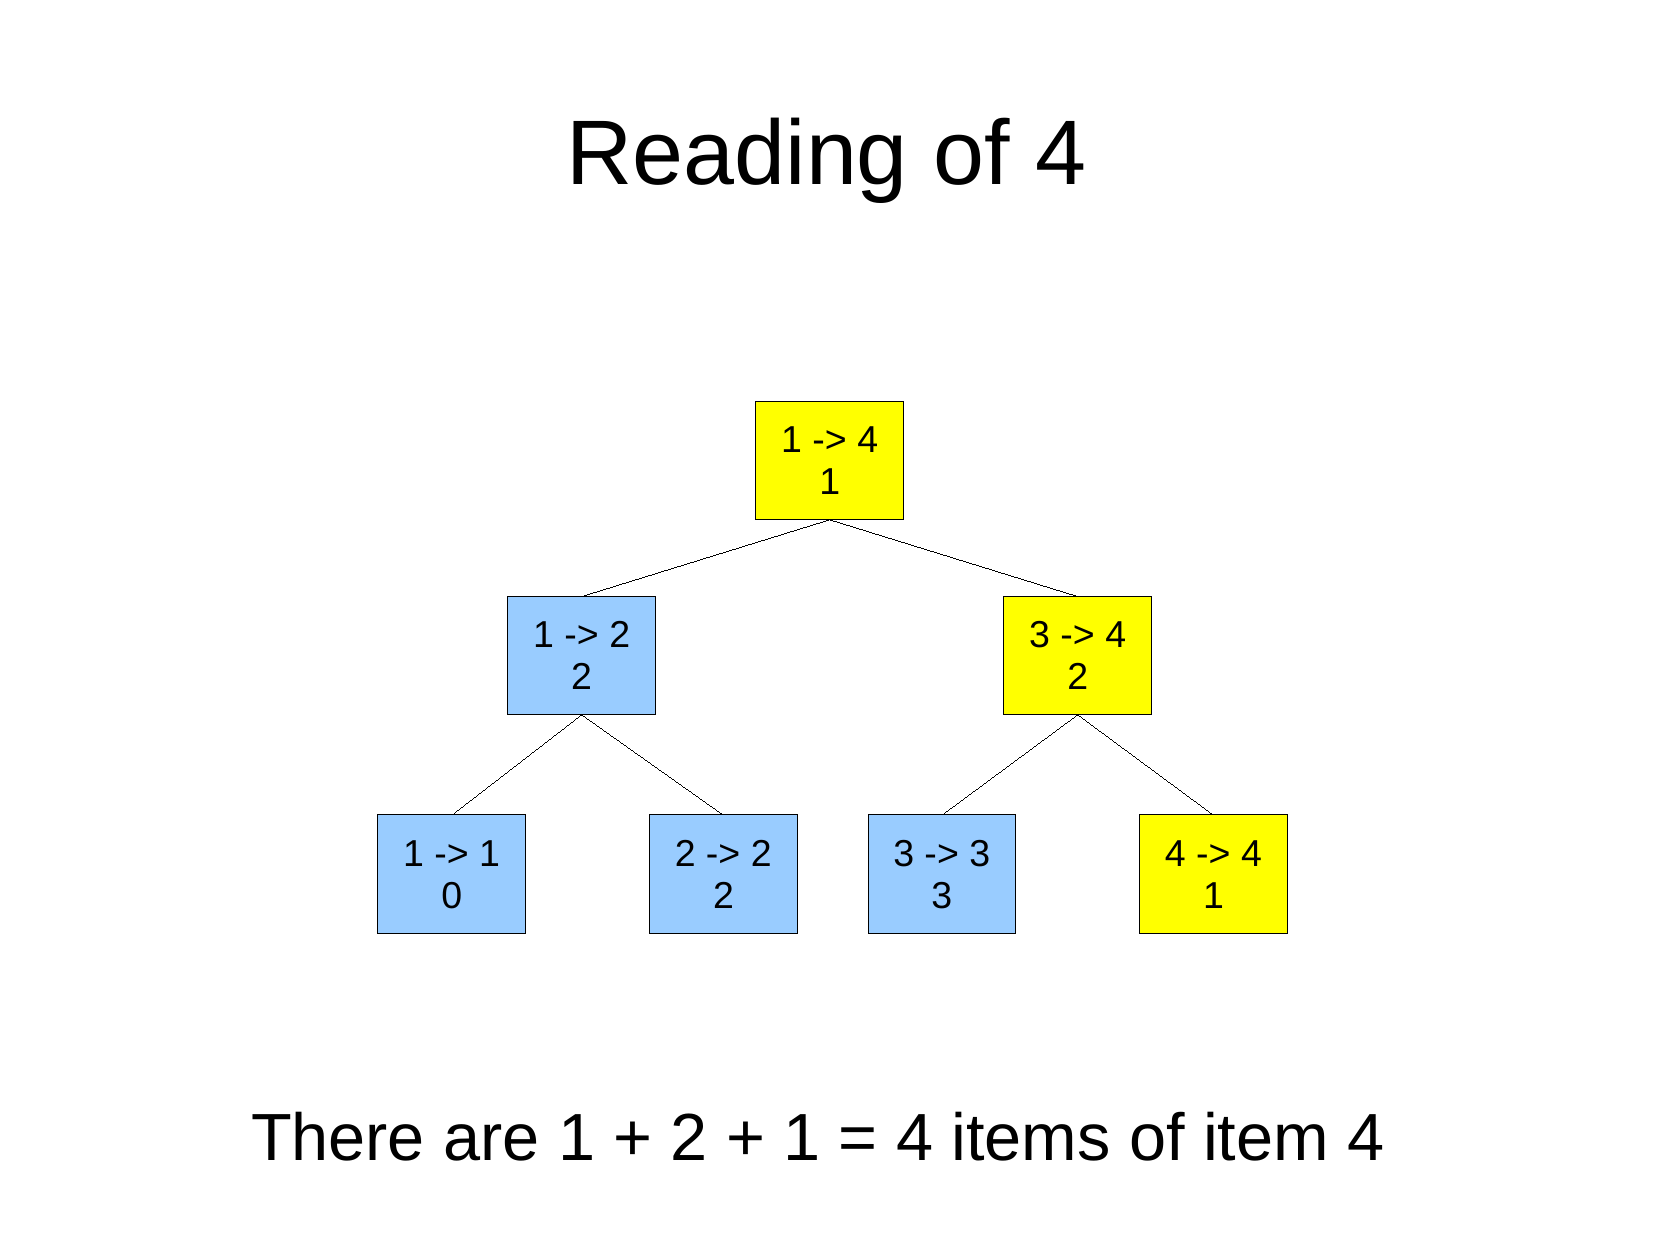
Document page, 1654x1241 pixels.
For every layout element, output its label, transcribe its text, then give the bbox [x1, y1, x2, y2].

text_box 4 -> 4 1 [1139, 814, 1288, 934]
text_box 1 -> 1 0 [377, 814, 526, 934]
text_box There are 1 + 2 + 1 = 4 items of item 4 [236, 1092, 1405, 1183]
text_box 1 -> 4 1 [755, 401, 904, 520]
text_box 3 -> 3 3 [868, 814, 1016, 934]
text_box 3 -> 4 2 [1003, 596, 1152, 715]
text_box 2 -> 2 2 [649, 814, 798, 934]
title Reading of 4 [82, 49, 1571, 257]
text_box 1 -> 2 2 [507, 596, 656, 715]
